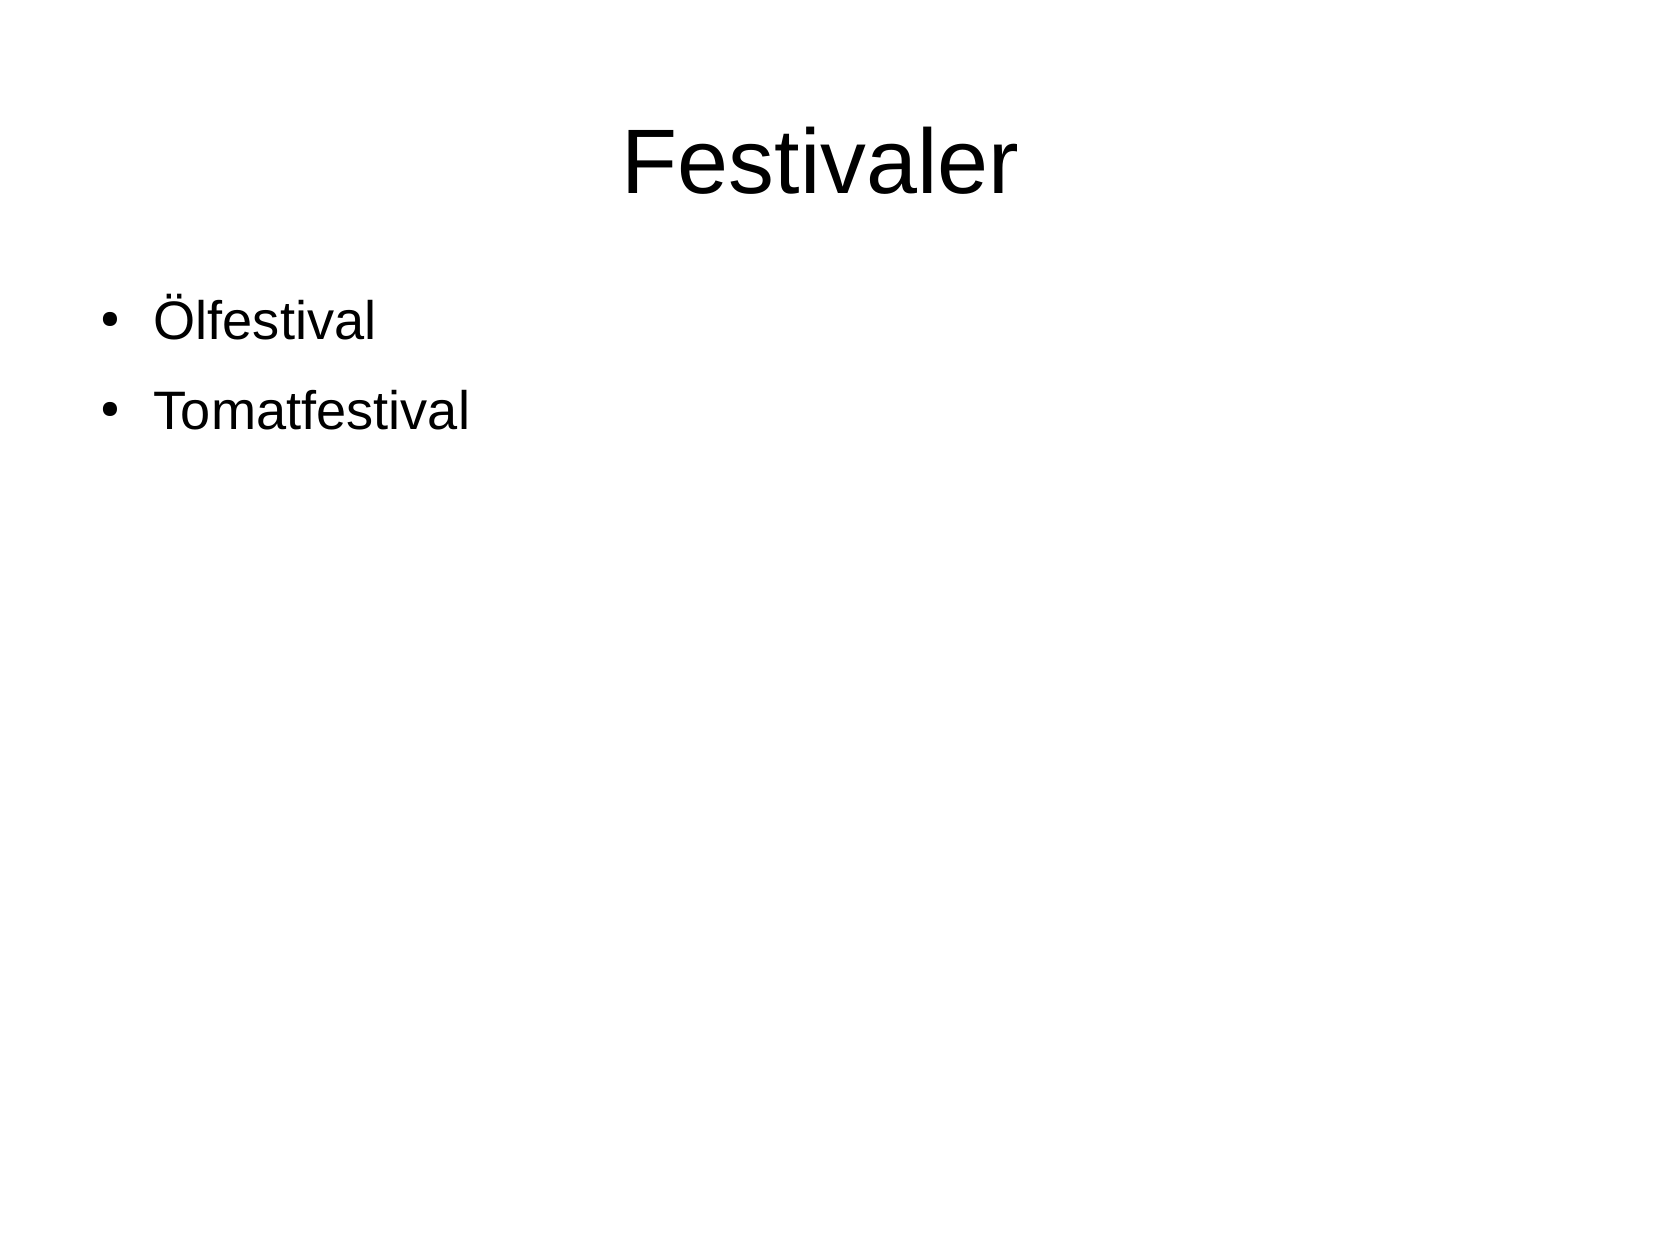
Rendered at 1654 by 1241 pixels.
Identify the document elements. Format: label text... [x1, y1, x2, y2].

list Ölfestival Tomatfestival [82, 290, 1571, 1109]
title Festivaler [76, 58, 1565, 266]
